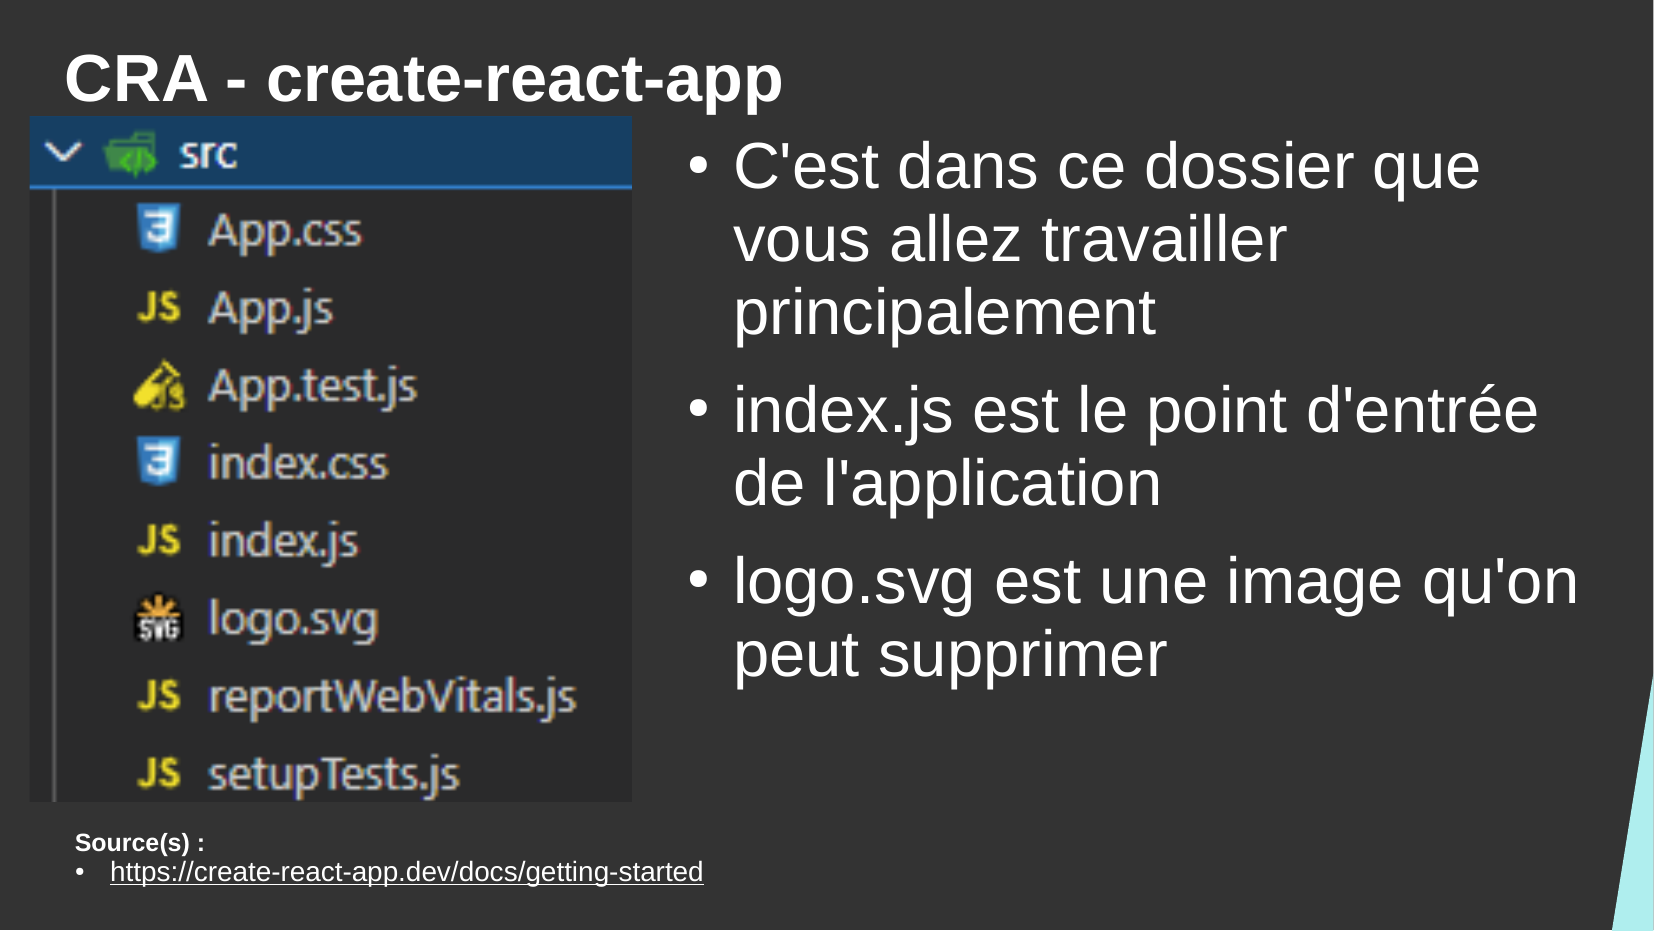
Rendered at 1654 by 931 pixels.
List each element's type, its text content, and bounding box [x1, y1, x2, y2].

text_box Source(s) : https://create-react-app.dev/docs/getting-started [60, 821, 898, 927]
list C'est dans ce dossier que vous allez travailler principalement index.js est le point d'entrée de l'application logo.svg est une image qu'on peut supprimer [671, 129, 1595, 697]
picture [29, 116, 632, 802]
title CRA - create-react-app [64, 40, 1635, 119]
text_box [1611, 669, 1654, 931]
